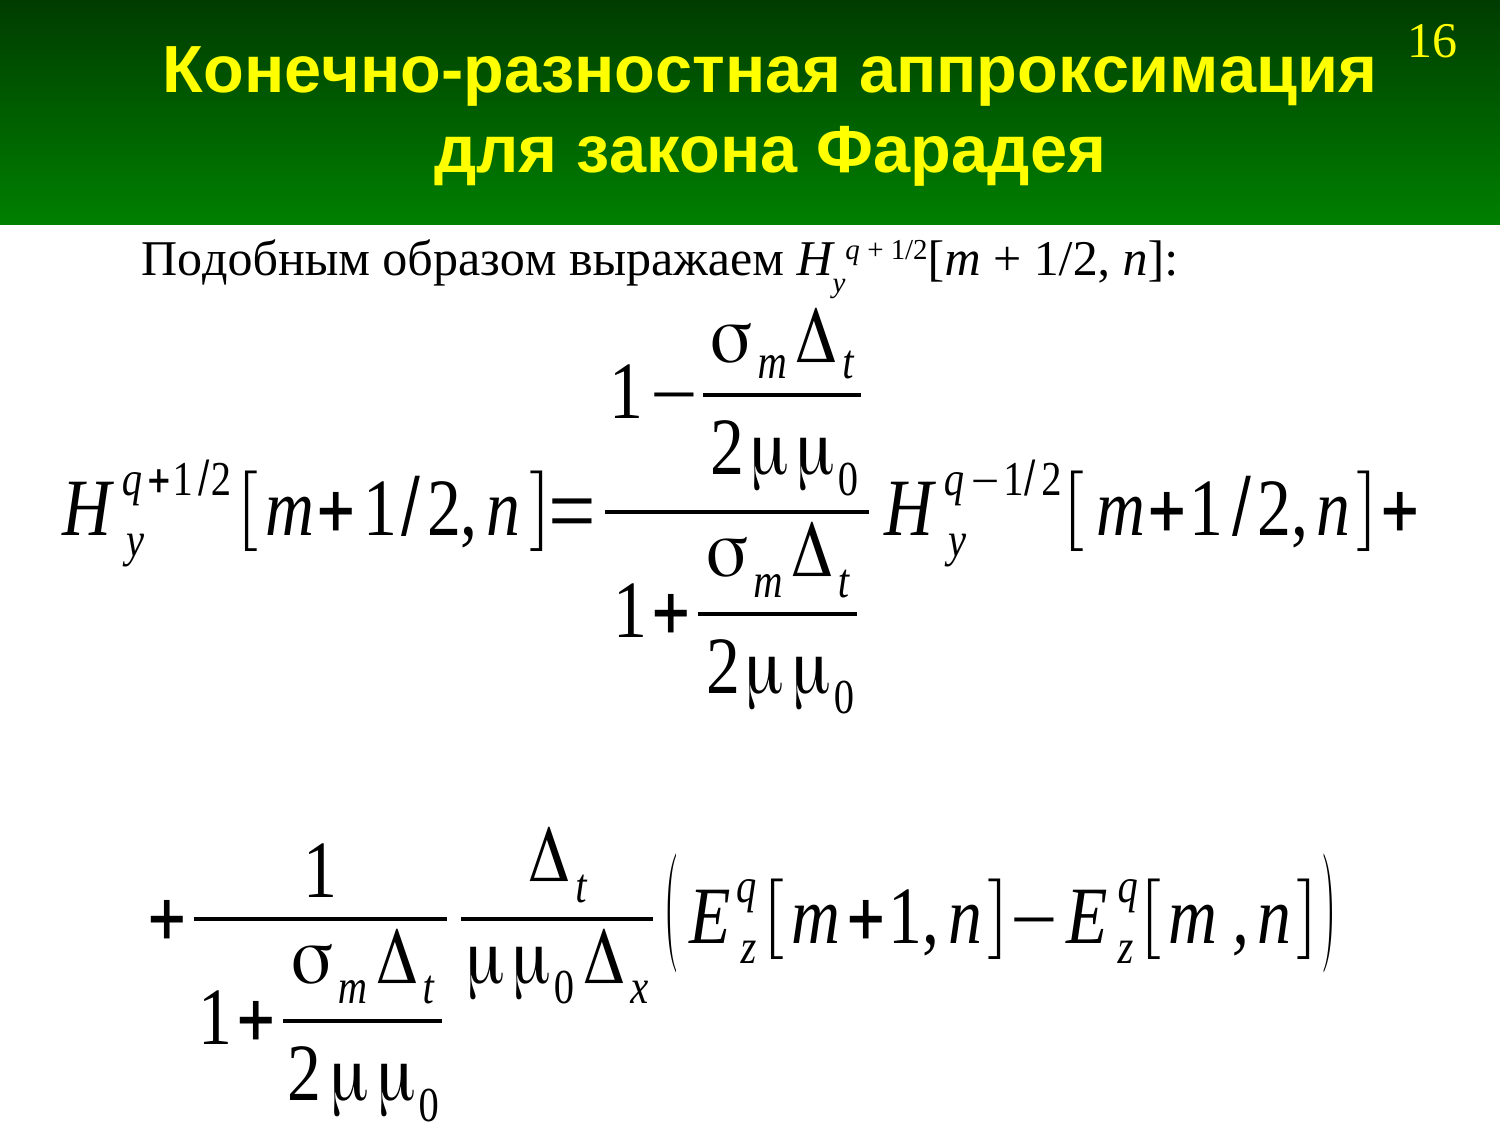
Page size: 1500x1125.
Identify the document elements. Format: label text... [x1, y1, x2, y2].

text_box Подобным образом выражаем Hyq + 1/2[m + 1/2, n]: [126, 218, 1194, 301]
title Конечно-разностная аппроксимация для закона Фарадея [100, 7, 1441, 204]
chart [41, 301, 1438, 1125]
